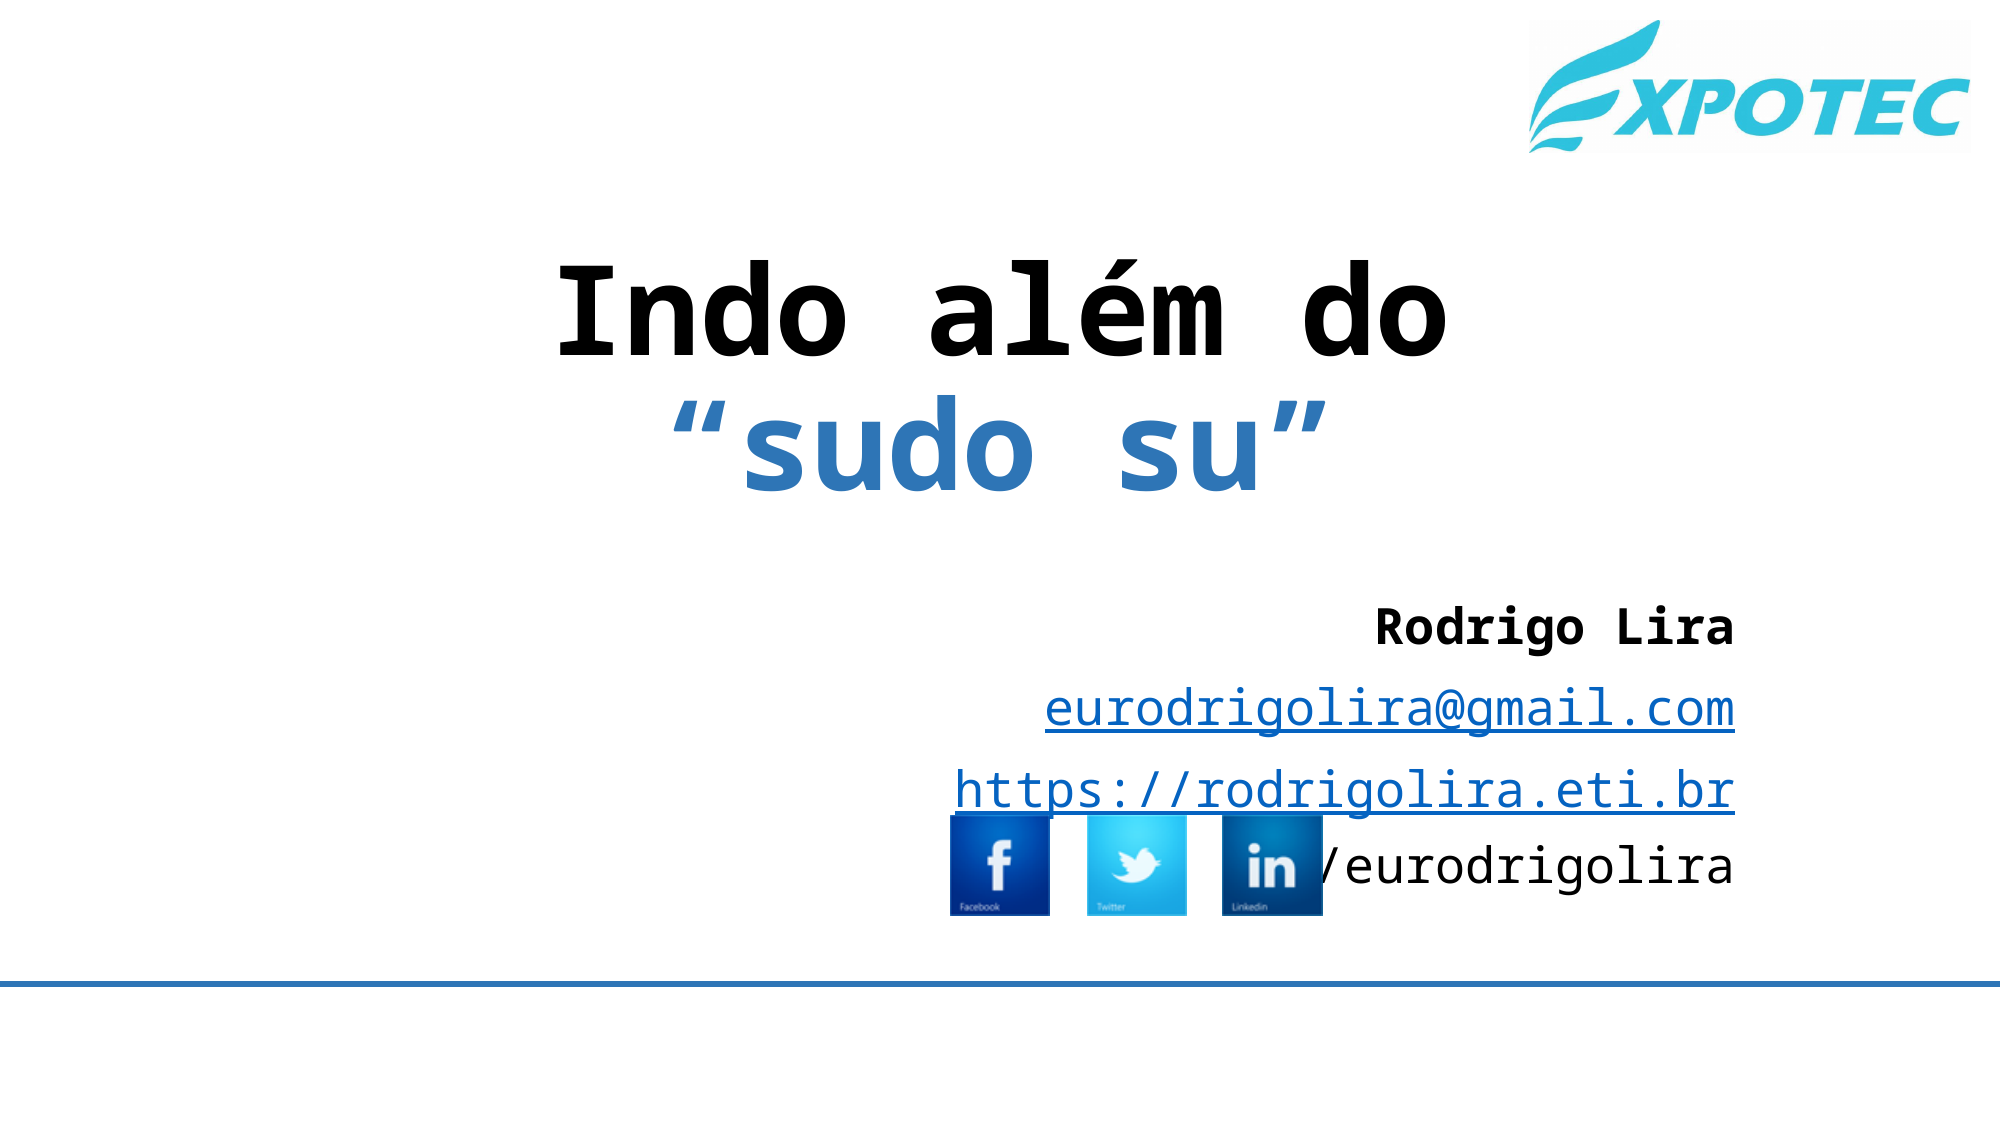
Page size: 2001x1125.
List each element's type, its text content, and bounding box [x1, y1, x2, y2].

title Indo além do “sudo su” [249, 103, 1750, 525]
picture [950, 815, 1050, 916]
picture [1529, 20, 1971, 153]
picture [1222, 815, 1323, 916]
picture [1087, 815, 1187, 916]
subtitle Rodrigo Lira eurodrigolira@gmail.com https://rodrigolira.eti.br /eurodrigolira [249, 593, 1750, 916]
